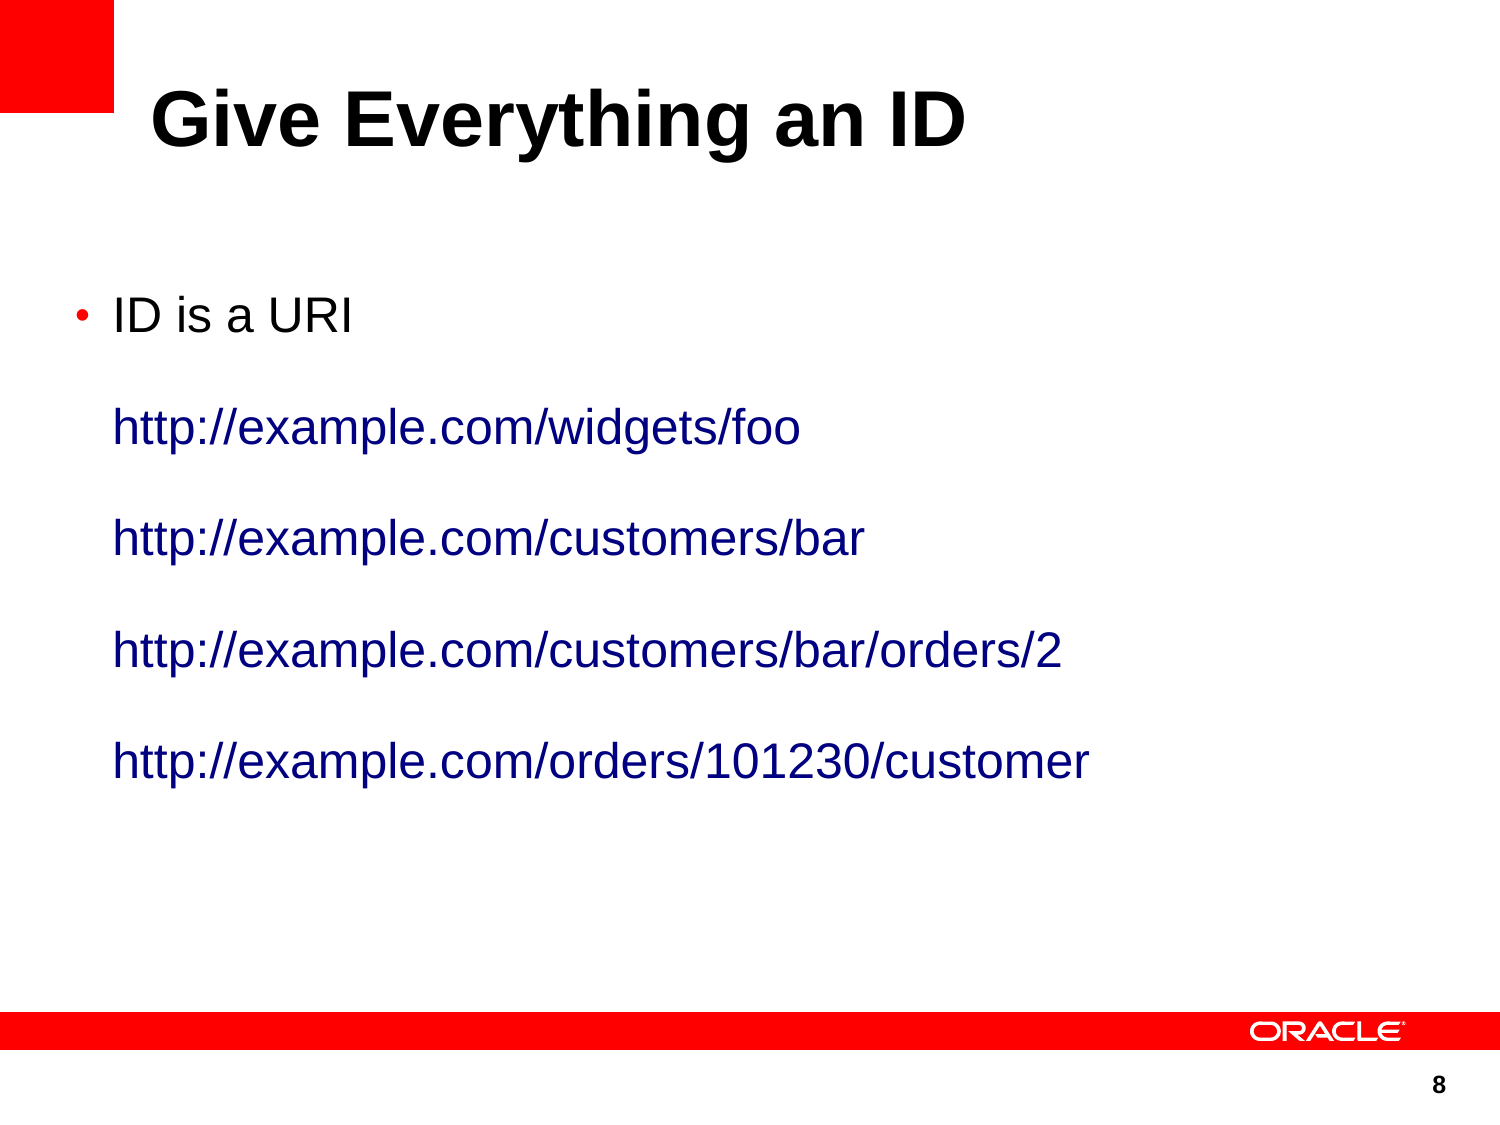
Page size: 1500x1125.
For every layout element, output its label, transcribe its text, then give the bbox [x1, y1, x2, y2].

picture [0, 0, 114, 113]
title Give Everything an ID [150, 75, 1500, 238]
list ID is a URI http://example.com/widgets/foo http://example.com/customers/bar http://example.com/customers/bar/orders/2 http://example.com/orders/101230/customer [75, 287, 1426, 1005]
picture [0, 1012, 1500, 1050]
